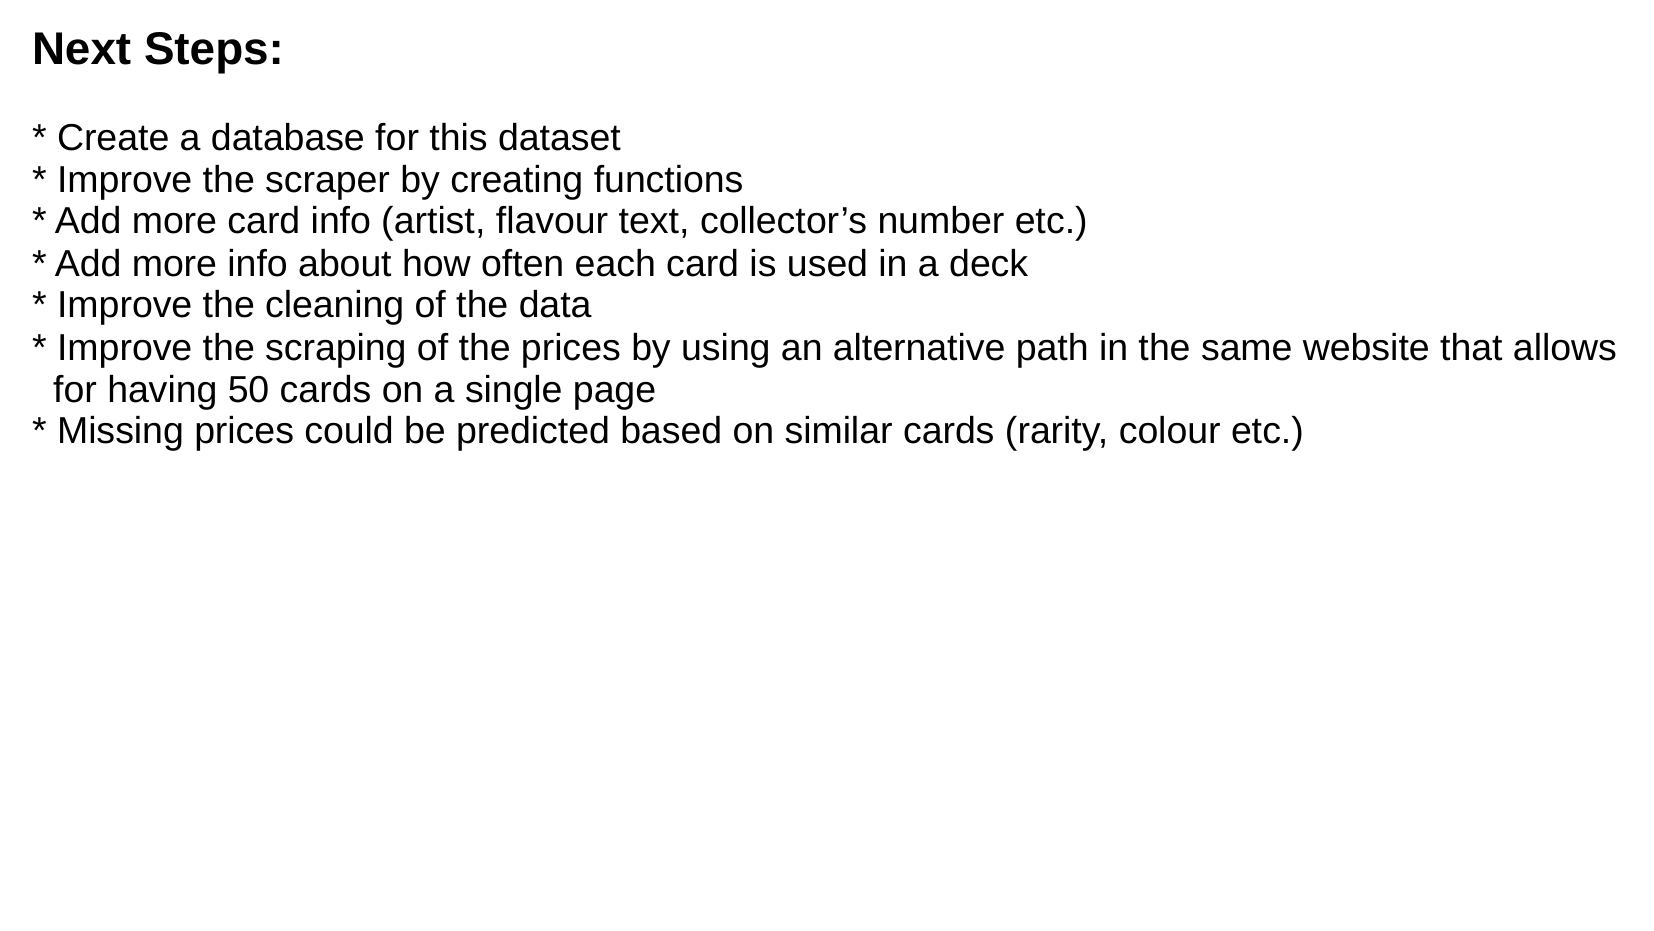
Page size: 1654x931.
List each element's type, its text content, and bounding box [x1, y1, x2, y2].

text_box Next Steps: * Create a database for this dataset * Improve the scraper by creating functions * Add more card info (artist, flavour text, collector’s number etc.) * Add more info about how often each card is used in a deck * Improve the cleaning of the data * Improve the scraping of the prices by using an alternative path in the same website that allows for having 50 cards on a single page * Missing prices could be predicted based on similar cards (rarity, colour etc.) [17, 15, 1633, 586]
